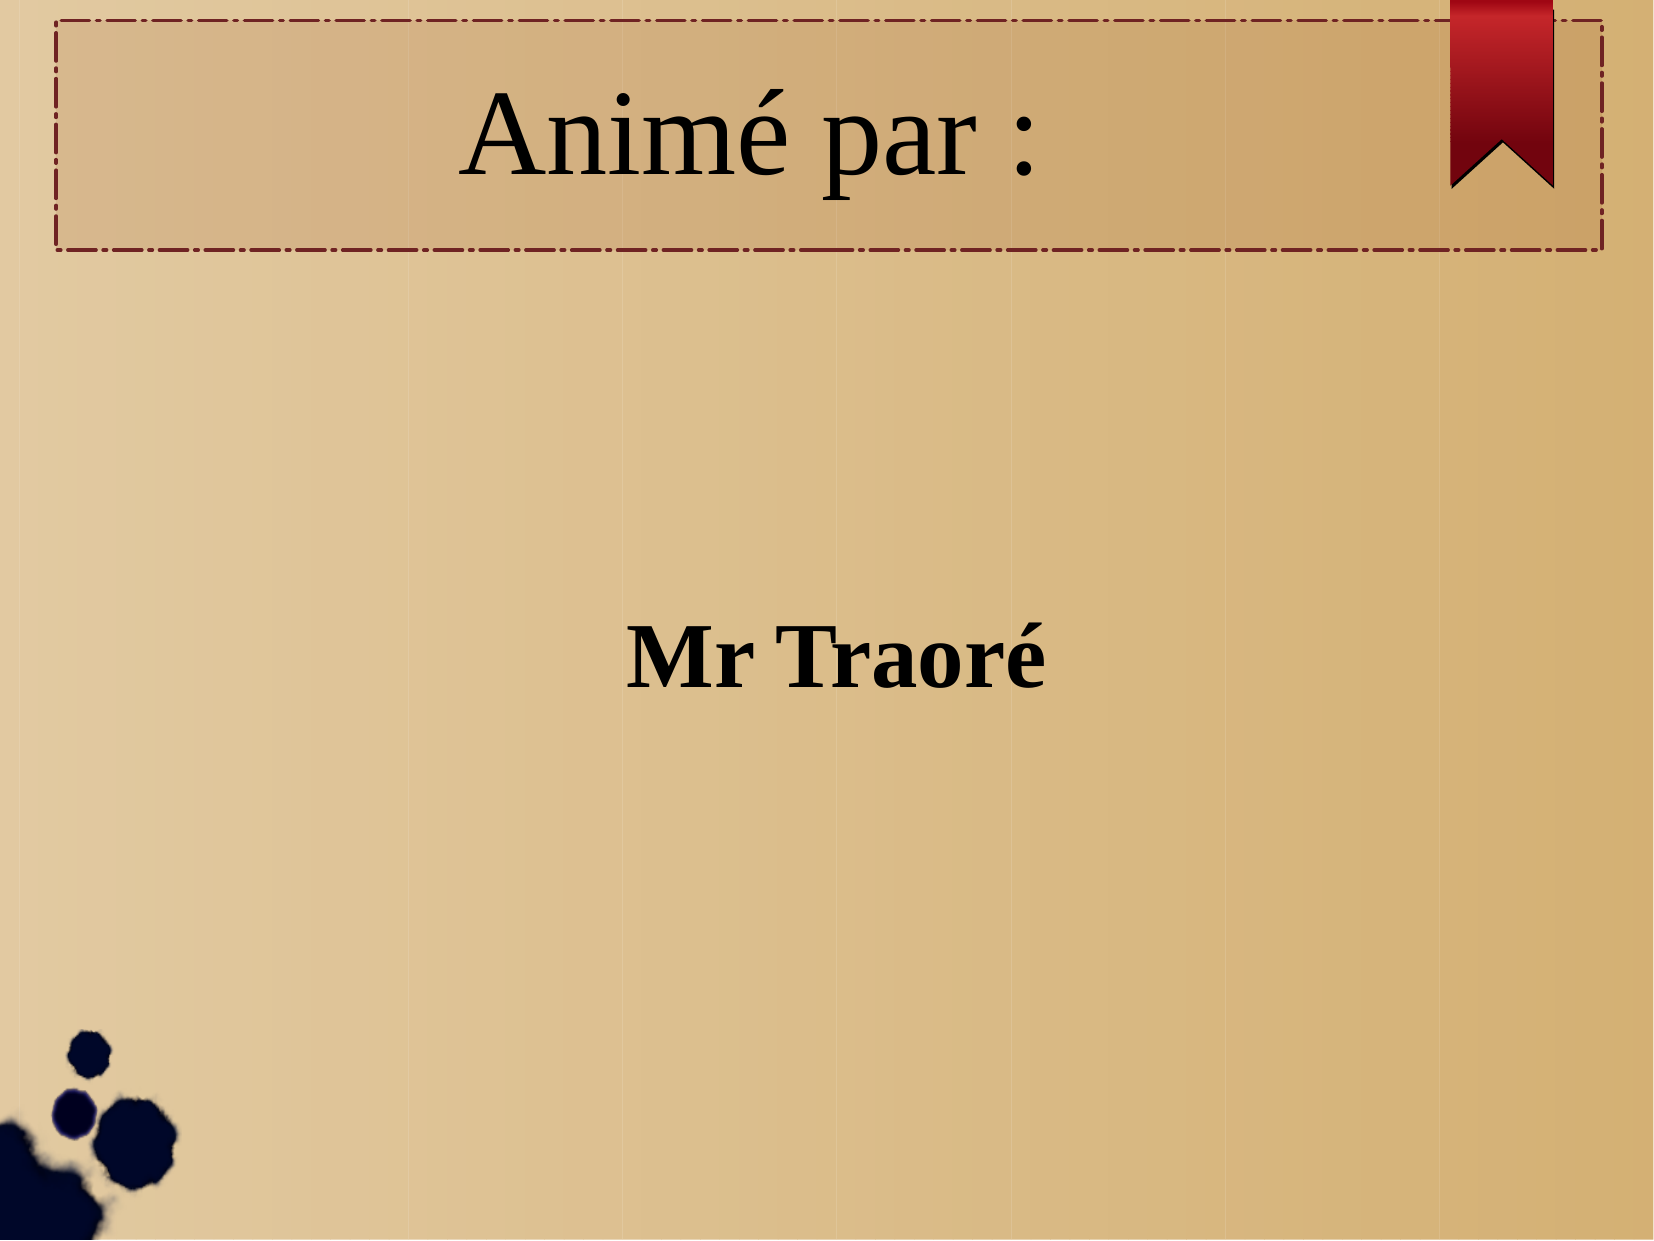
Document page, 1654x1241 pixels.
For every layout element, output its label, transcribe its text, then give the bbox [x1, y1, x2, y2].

list Mr Traoré [558, 604, 1116, 708]
title Animé par : [59, 15, 1441, 252]
